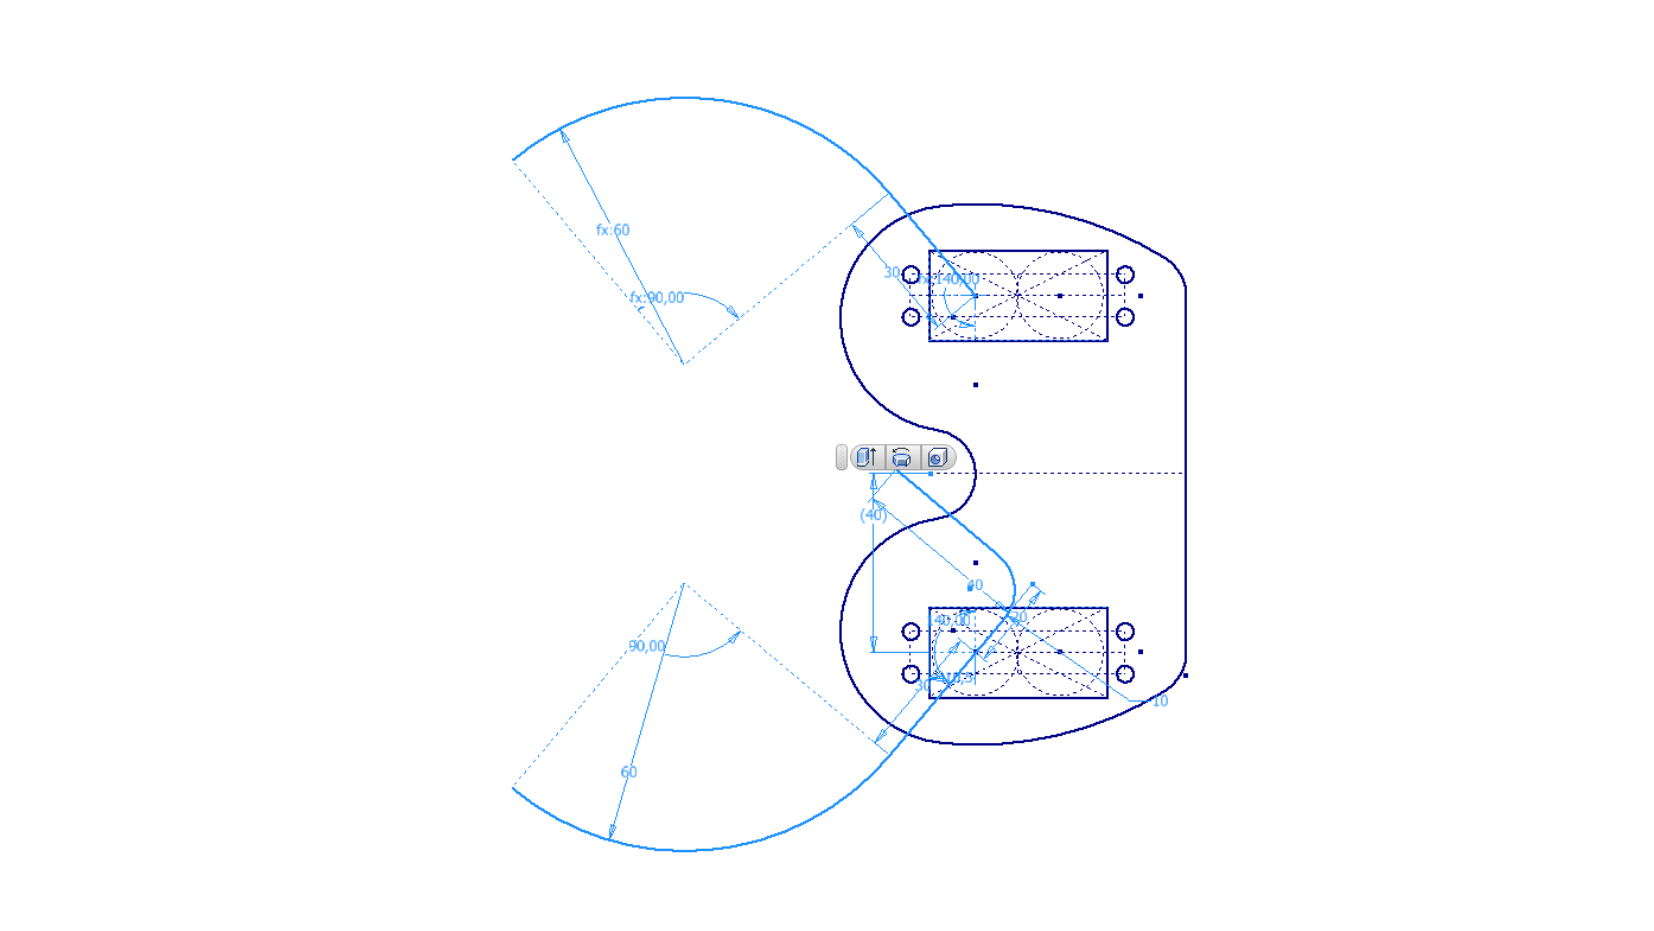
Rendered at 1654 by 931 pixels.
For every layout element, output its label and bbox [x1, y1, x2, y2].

picture [276, 35, 1359, 920]
